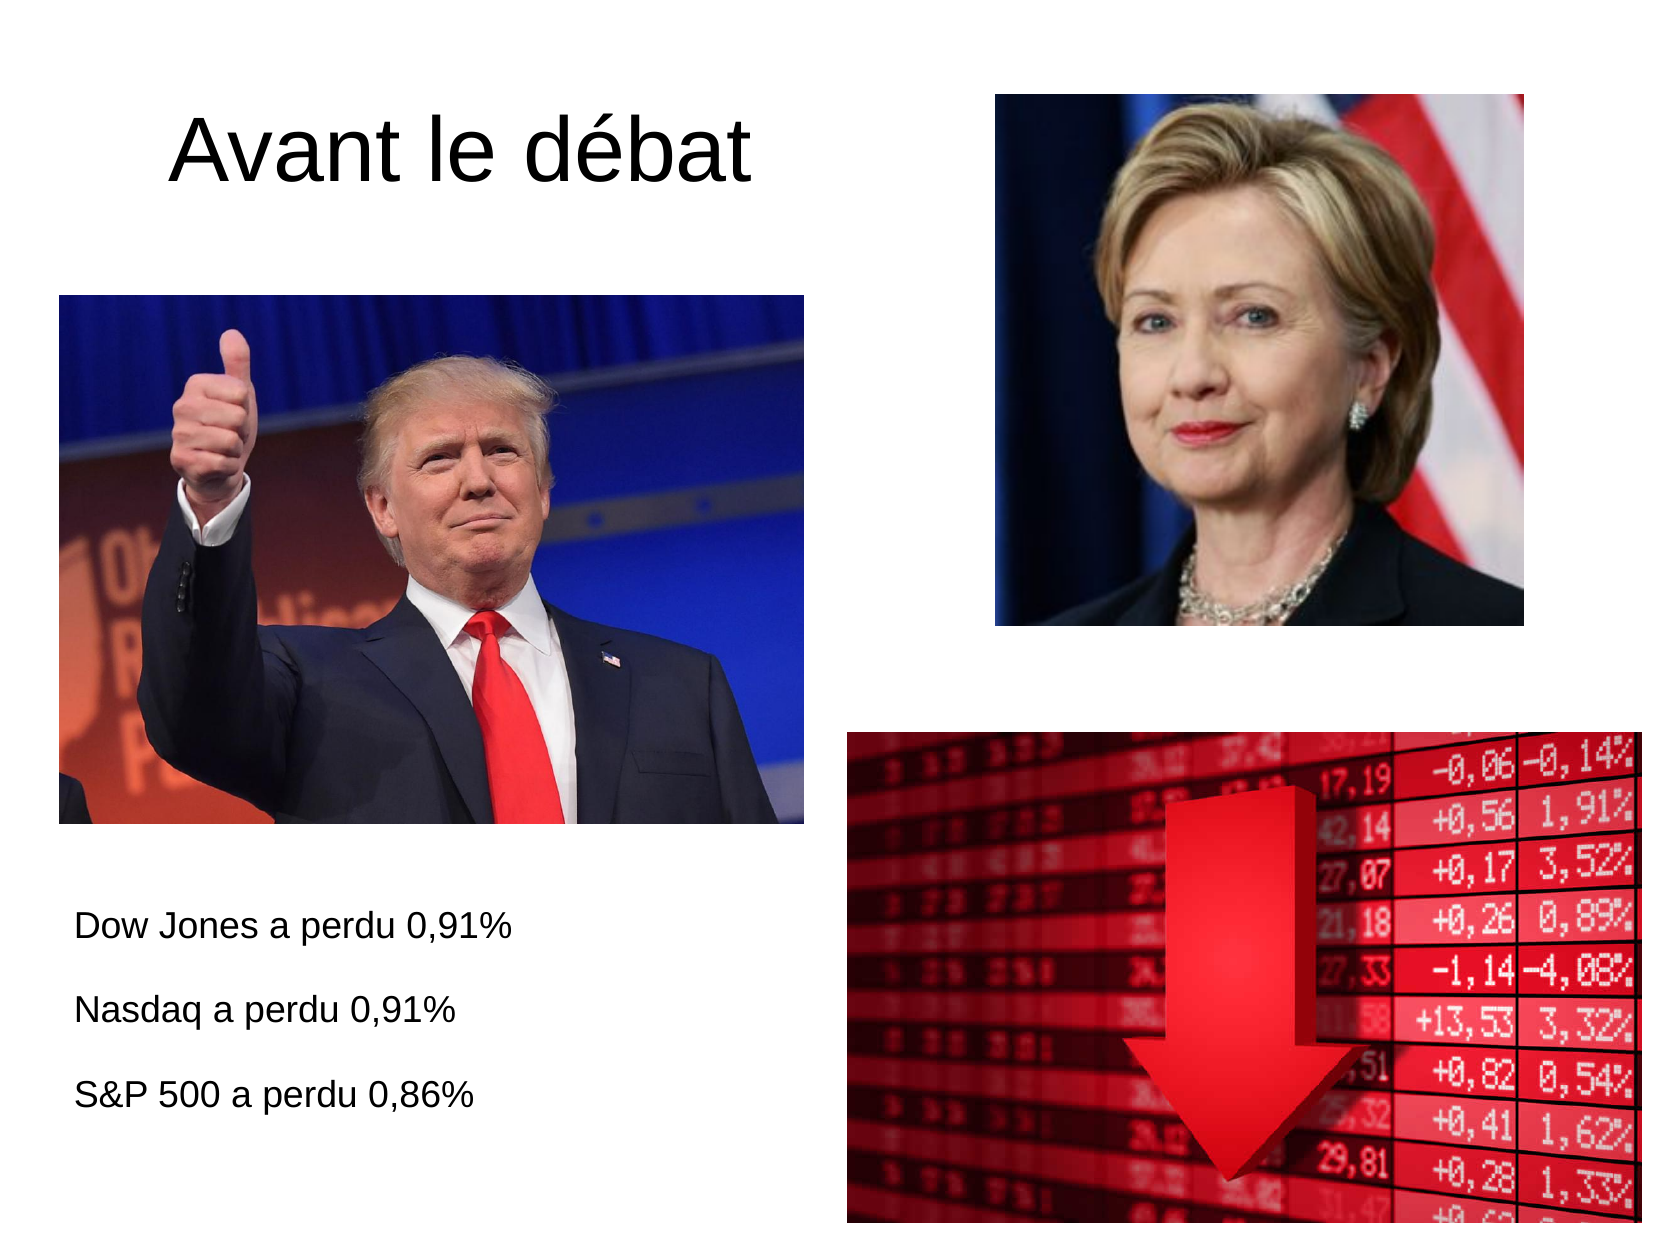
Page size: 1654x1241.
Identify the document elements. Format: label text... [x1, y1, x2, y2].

text_box Dow Jones a perdu 0,91% Nasdaq a perdu 0,91% S&P 500 a perdu 0,86% [59, 897, 756, 1123]
picture [847, 732, 1642, 1223]
title Avant le débat [70, 40, 851, 249]
picture [995, 94, 1524, 626]
picture [59, 295, 804, 824]
